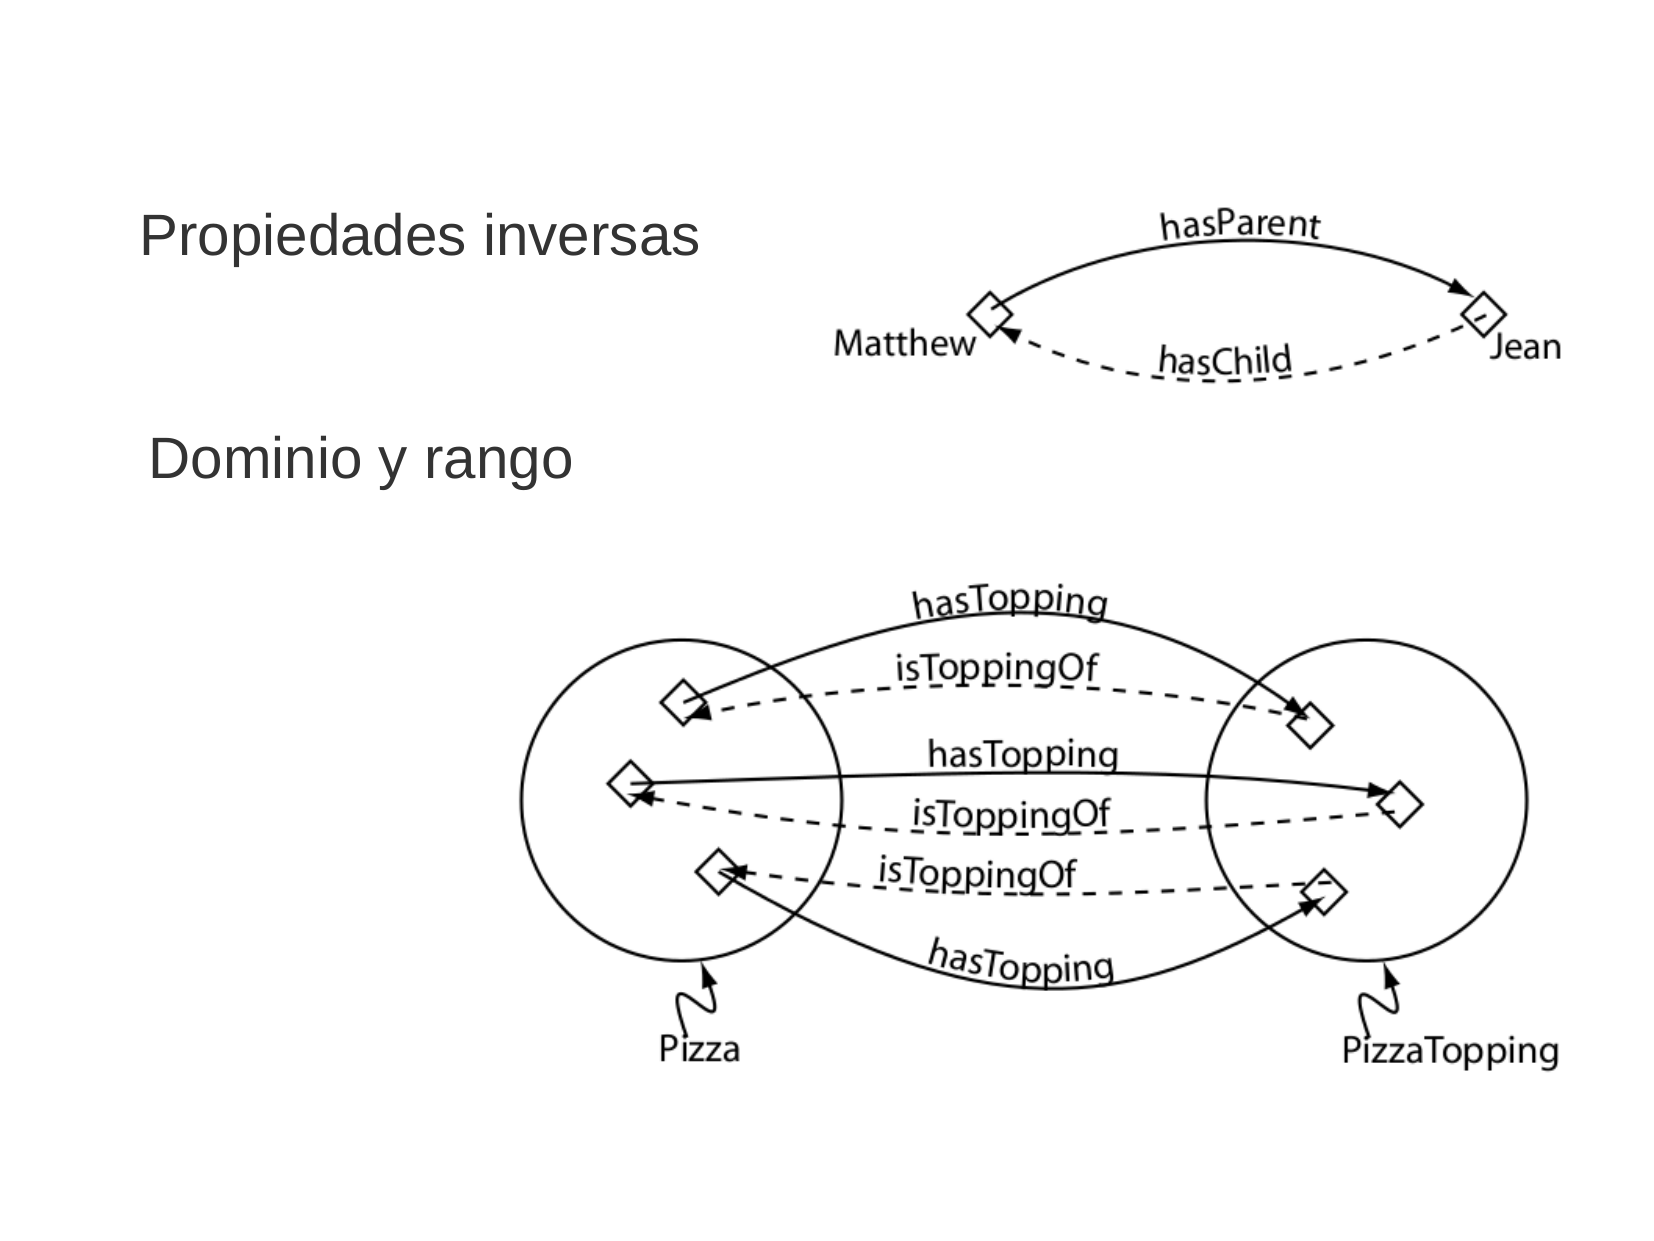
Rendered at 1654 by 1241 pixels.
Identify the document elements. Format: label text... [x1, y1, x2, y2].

text_box Dominio y rango [141, 425, 955, 518]
picture [791, 175, 1609, 414]
text_box Propiedades inversas [132, 202, 945, 296]
picture [485, 548, 1595, 1099]
